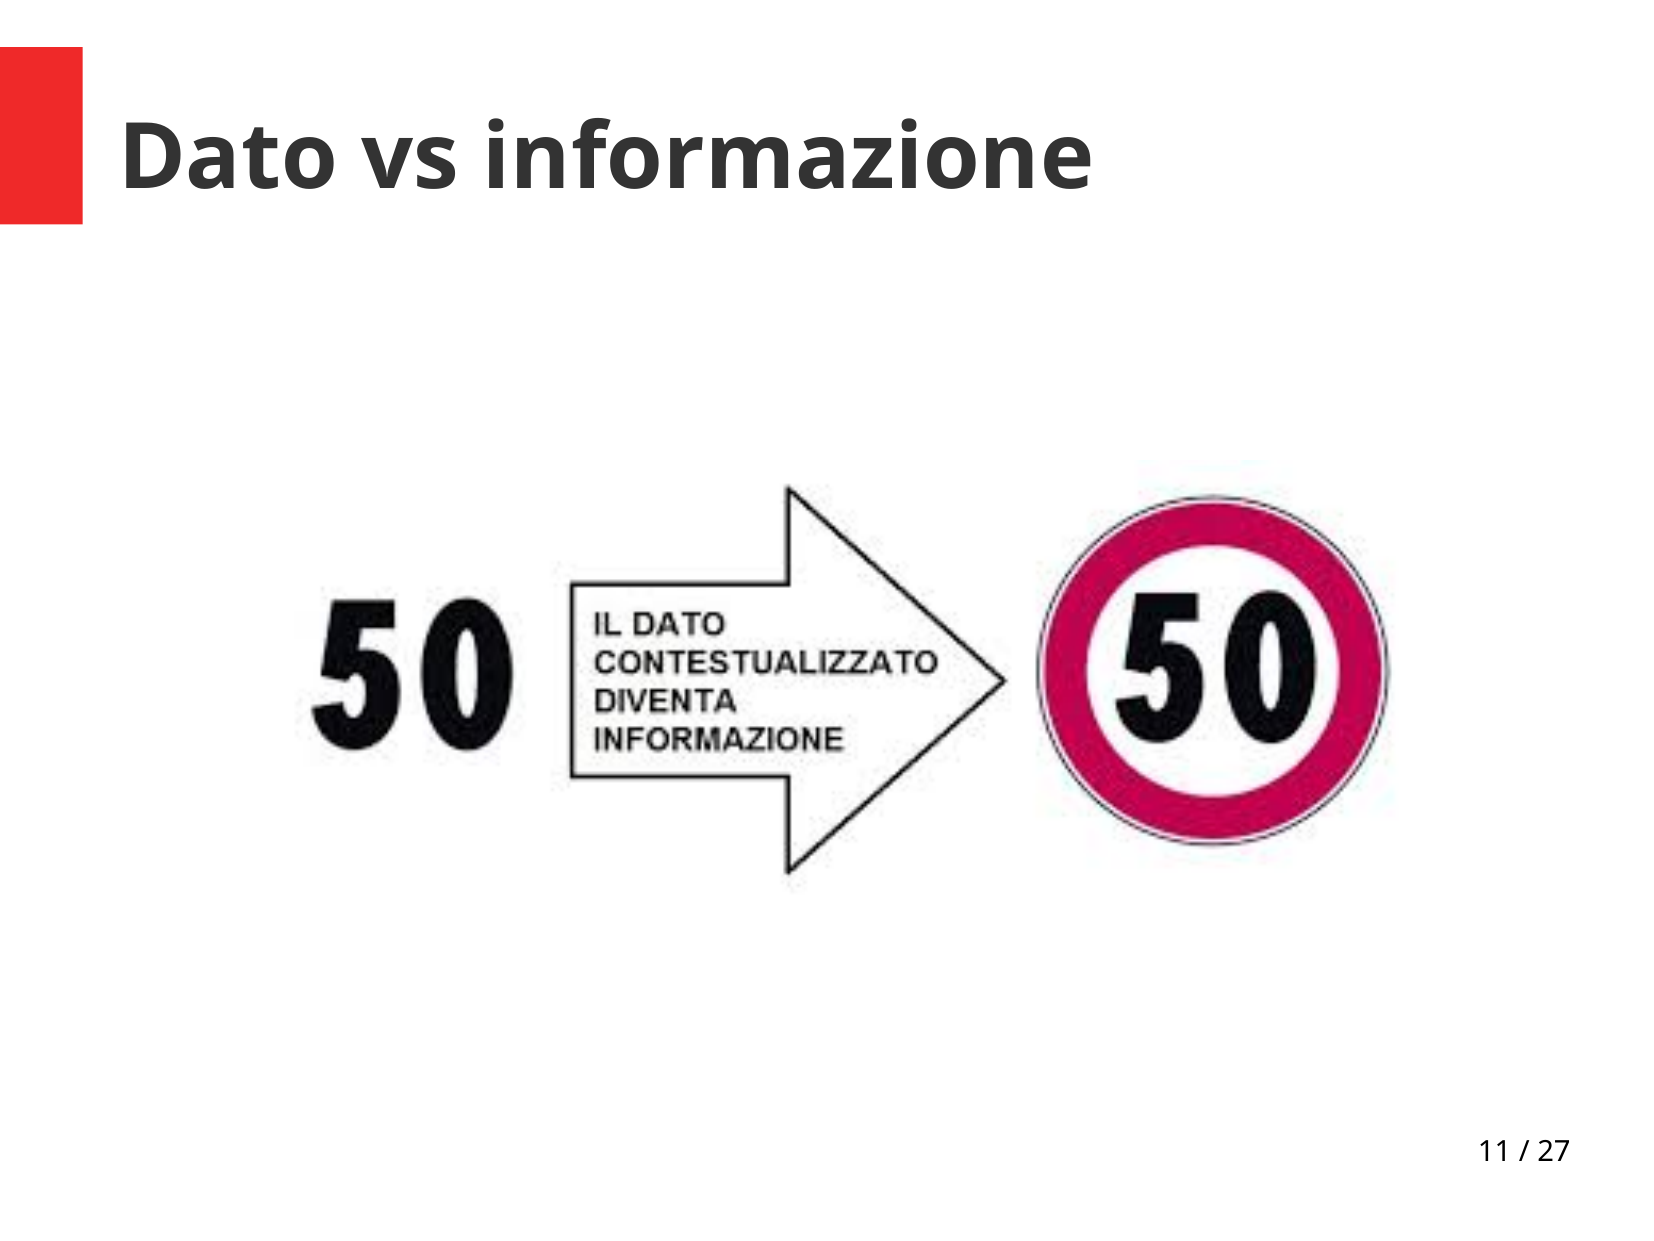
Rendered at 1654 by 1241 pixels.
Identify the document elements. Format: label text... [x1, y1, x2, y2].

title Dato vs informazione [118, 49, 1571, 257]
picture [271, 460, 1427, 904]
